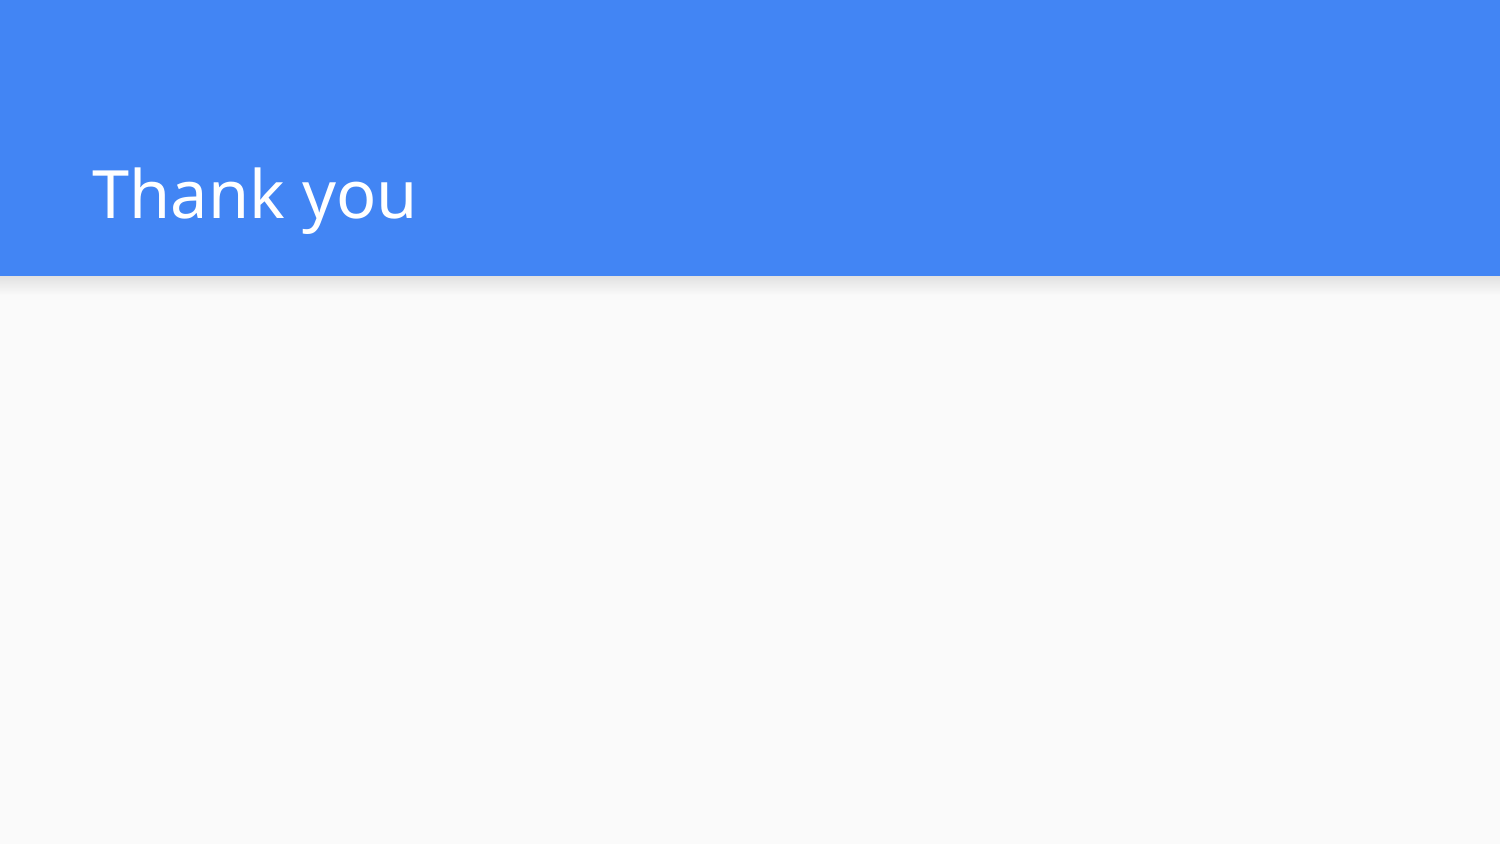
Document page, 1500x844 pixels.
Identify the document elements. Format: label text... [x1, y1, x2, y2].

title Thank you [77, 121, 1427, 248]
